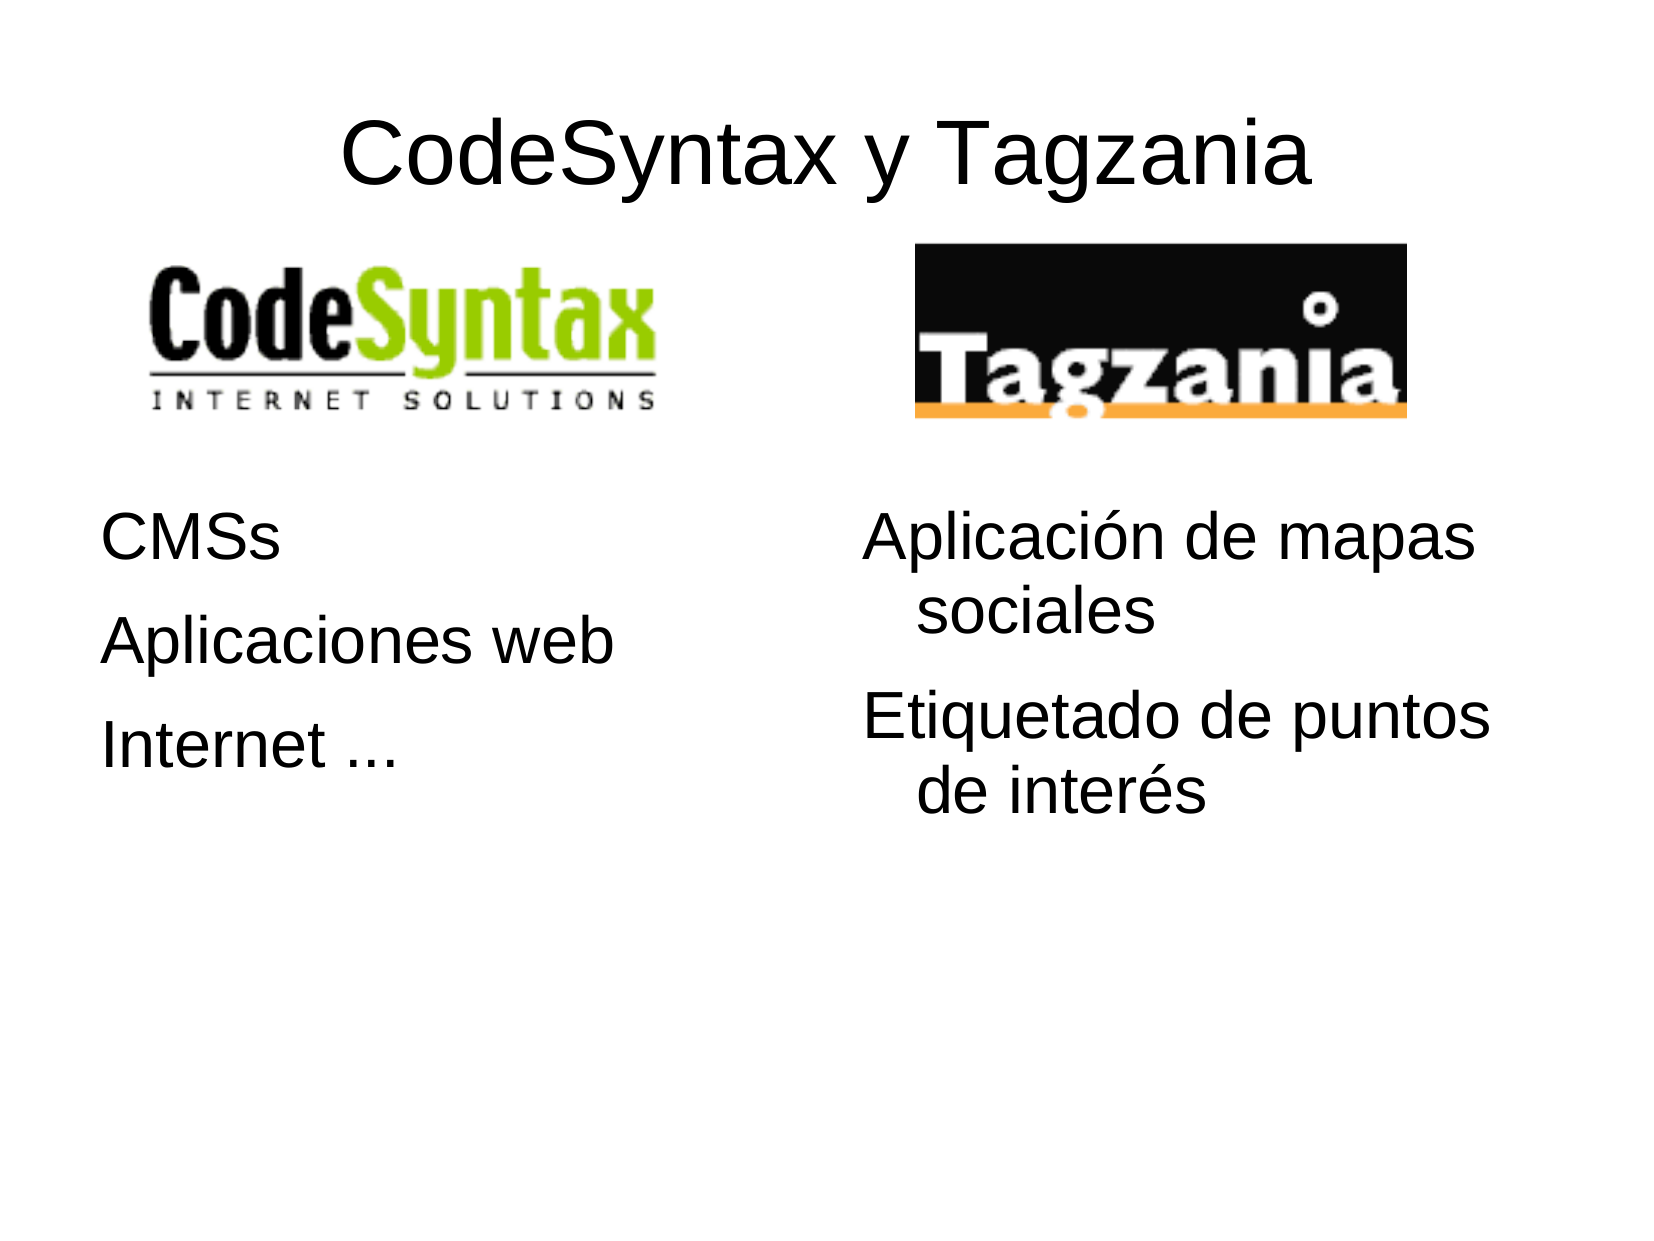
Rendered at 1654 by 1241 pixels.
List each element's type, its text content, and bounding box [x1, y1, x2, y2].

picture [147, 265, 721, 414]
list Aplicación de mapas sociales Etiquetado de puntos de interés [845, 290, 1572, 1094]
picture [915, 236, 1407, 506]
title CodeSyntax y Tagzania [82, 49, 1571, 257]
list CMSs Aplicaciones web Internet ... [82, 290, 809, 1109]
